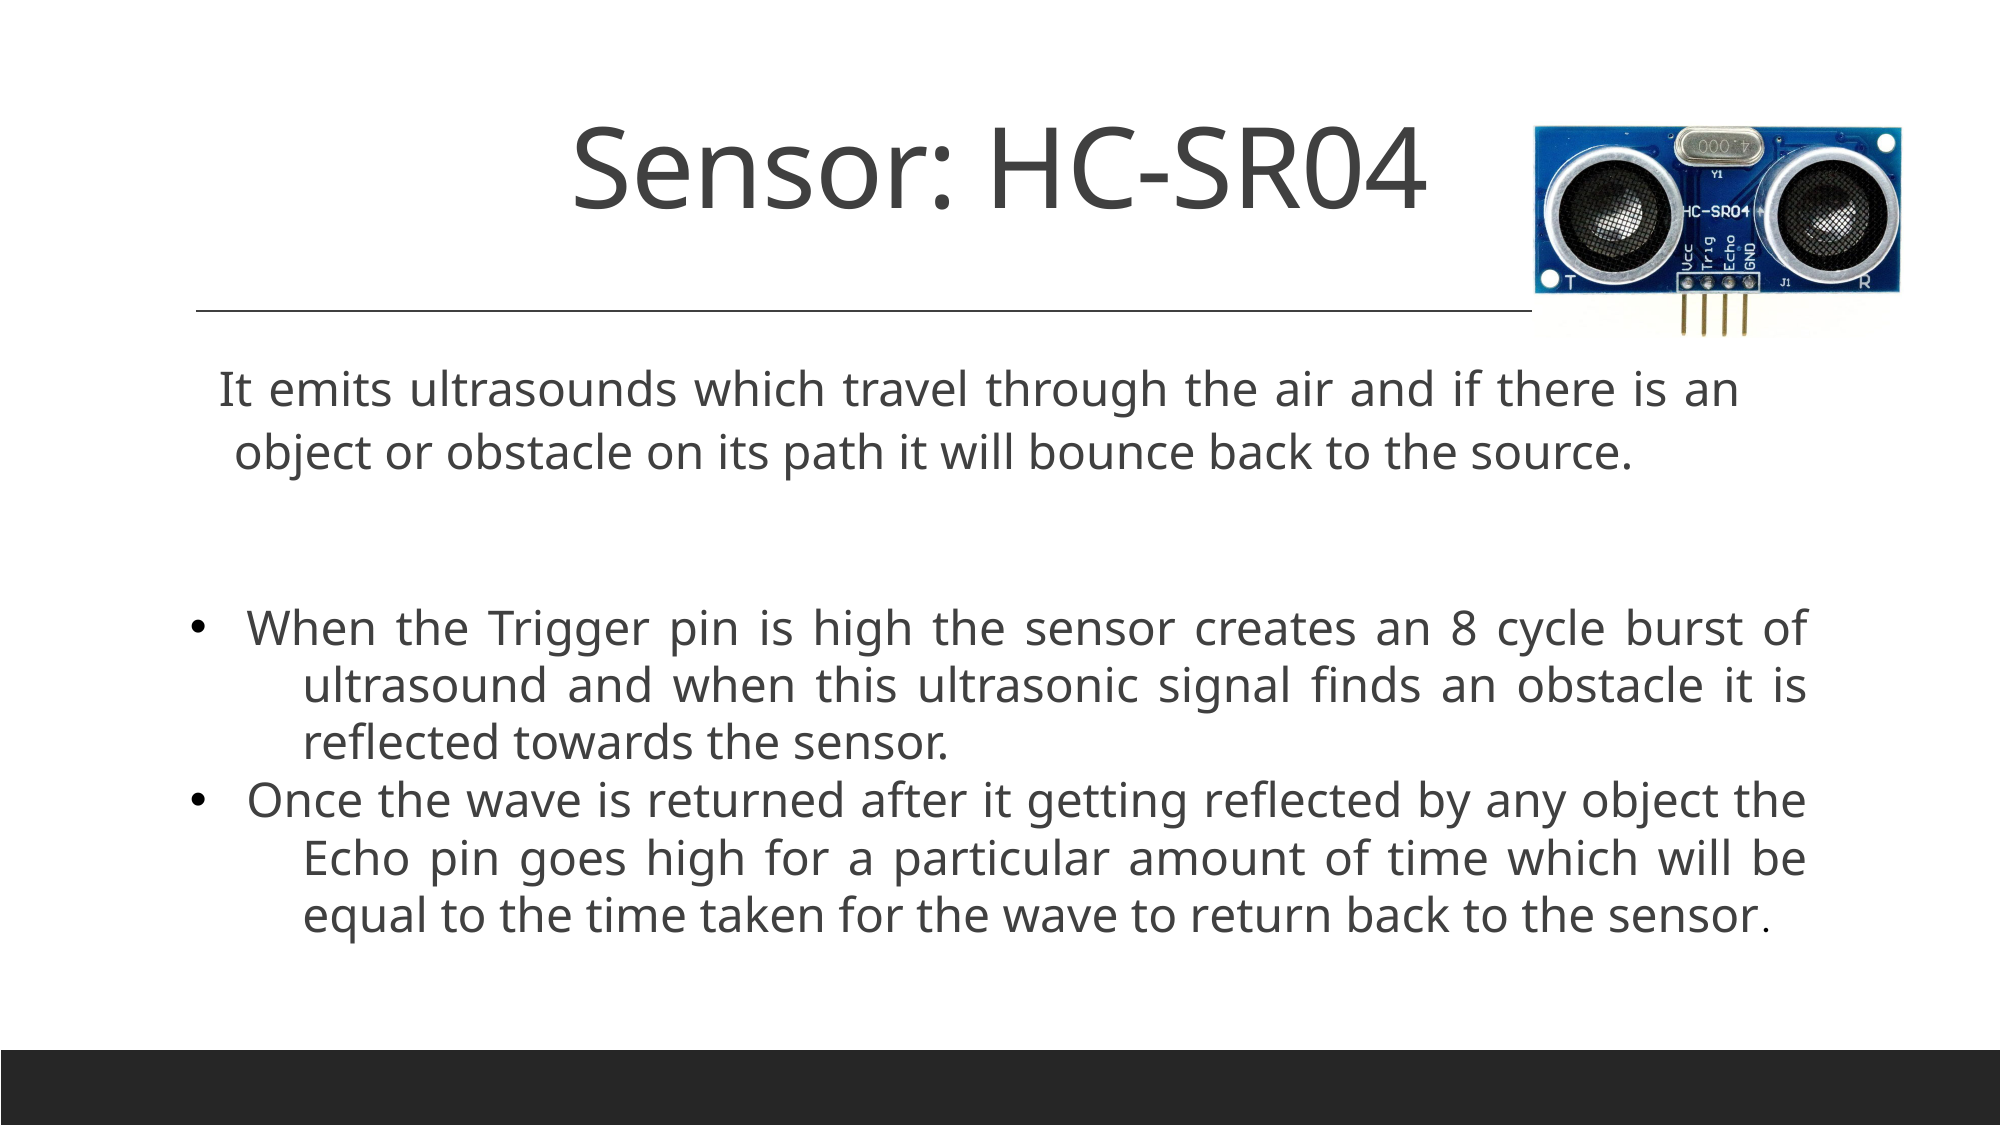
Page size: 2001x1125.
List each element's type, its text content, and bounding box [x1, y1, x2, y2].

list It emits ultrasounds which travel through the air and if there is an object or obstacle on its path it will bounce back to the source. [204, 344, 1825, 589]
text_box When the Trigger pin is high the sensor creates an 8 cycle burst of ultrasound and when this ultrasonic signal finds an obstacle it is reflected towards the sensor. Once the wave is returned after it getting reflected by any object the Echo pin goes high for a particular amount of time which will be equal to the time taken for the wave to return back to the sensor. [174, 589, 1825, 896]
title Sensor: HC-SR04 [174, 0, 1825, 238]
picture [1532, 121, 1904, 338]
